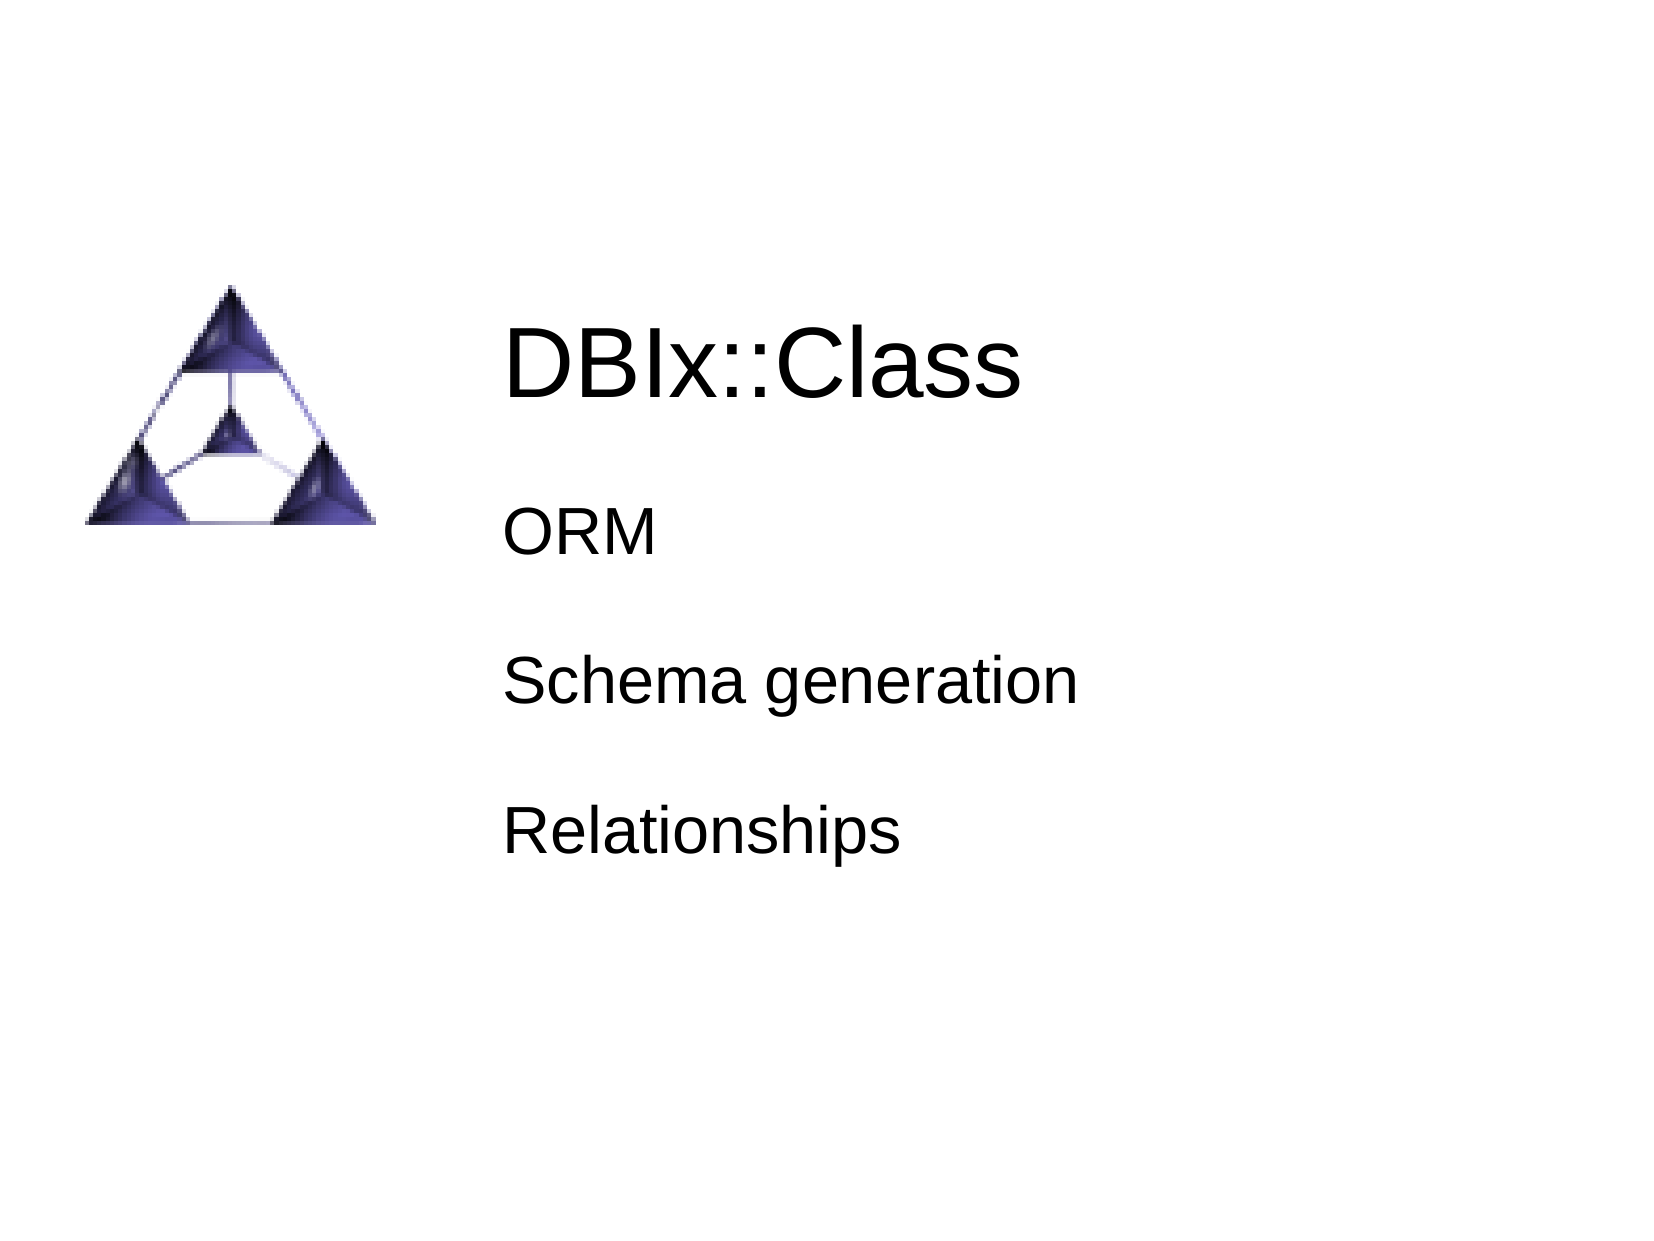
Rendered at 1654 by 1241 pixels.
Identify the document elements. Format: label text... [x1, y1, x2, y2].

text_box DBIx::Class ORM Schema generation Relationships [487, 300, 1538, 938]
picture [85, 285, 376, 526]
